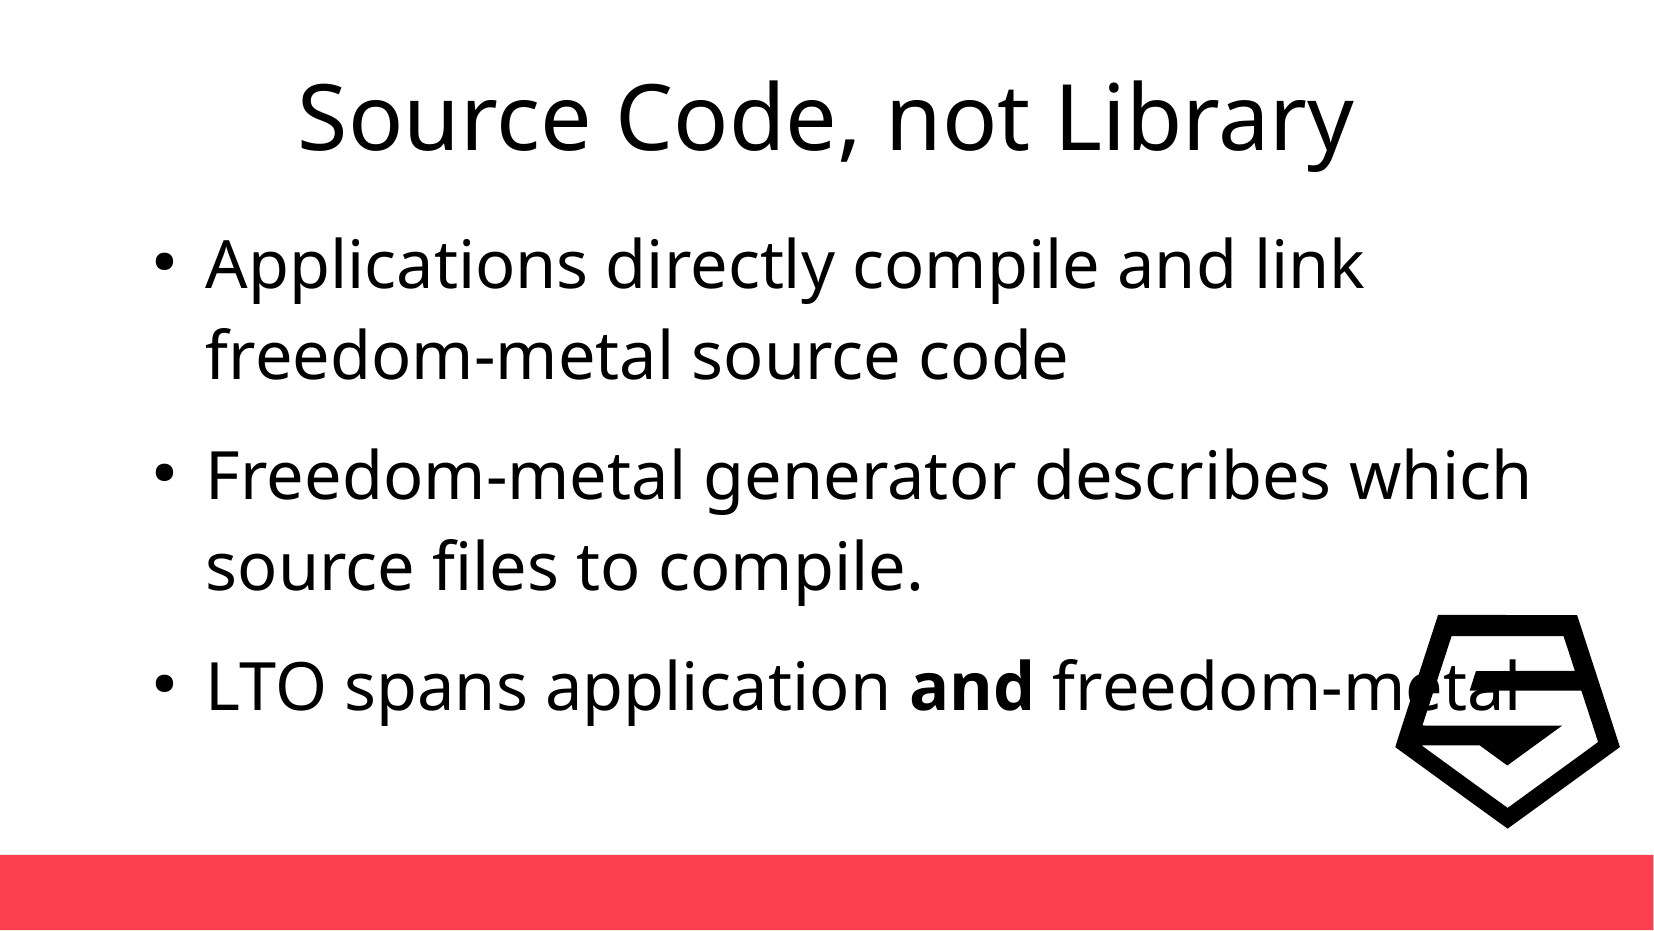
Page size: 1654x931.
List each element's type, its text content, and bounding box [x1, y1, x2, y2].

list Applications directly compile and link freedom-metal source code Freedom-metal generator describes which source files to compile. LTO spans application and freedom-metal [134, 217, 1571, 810]
title Source Code, not Library [82, 37, 1571, 193]
